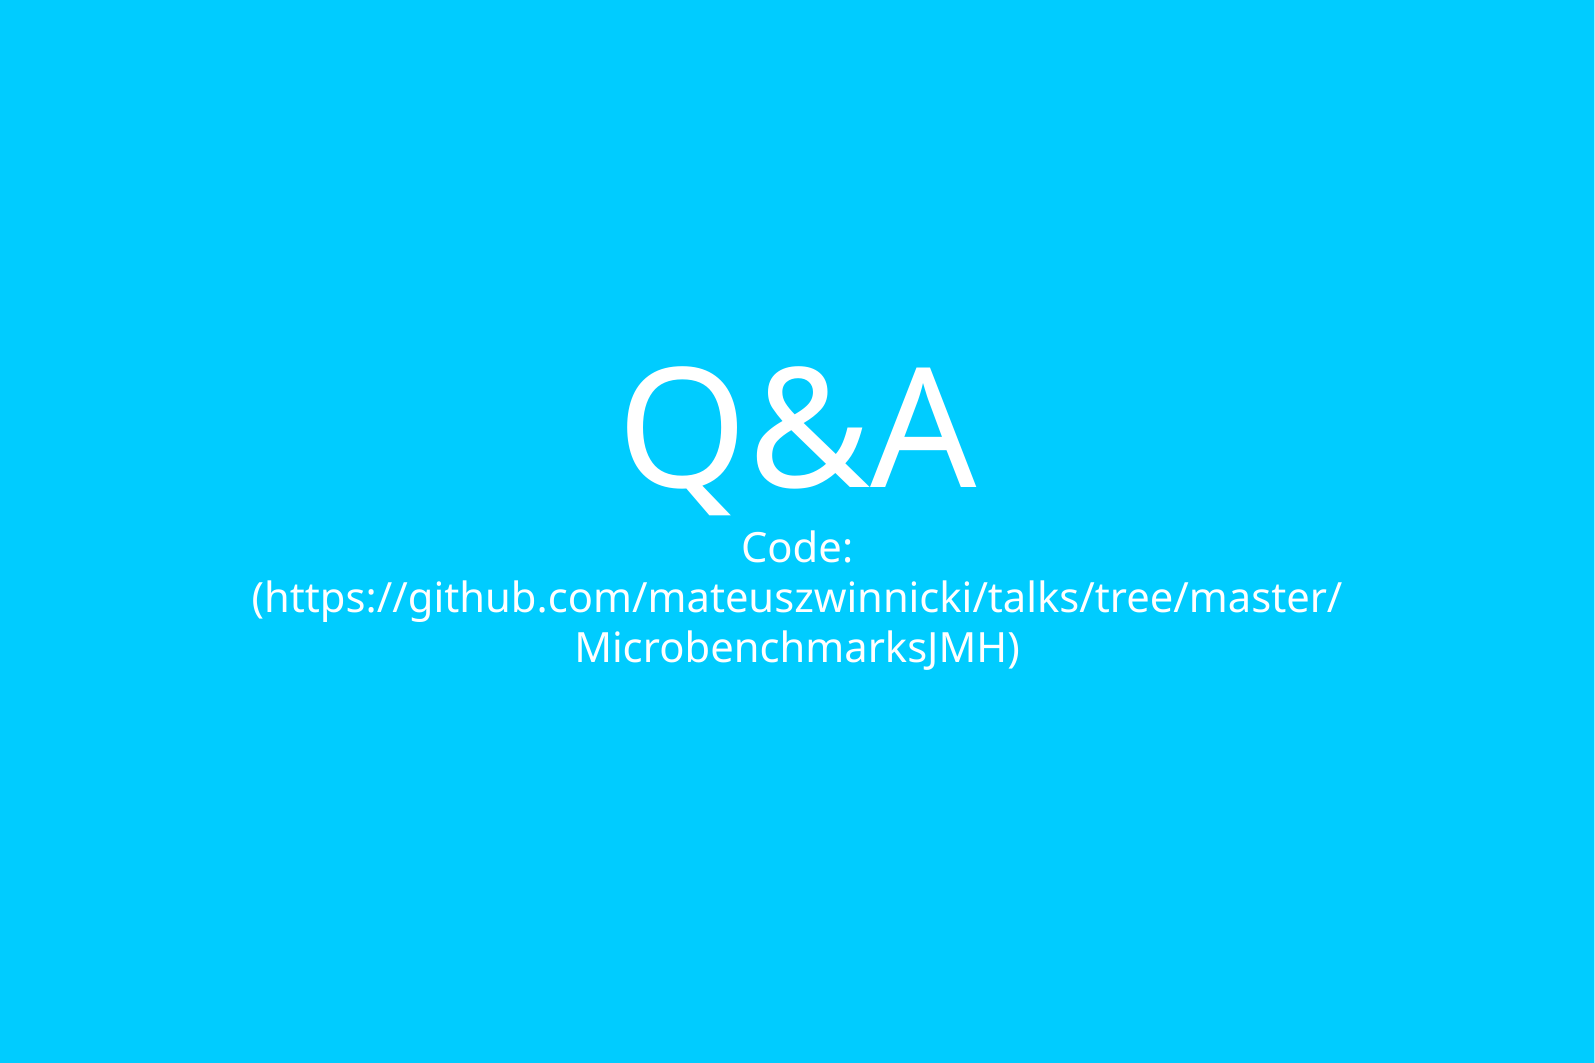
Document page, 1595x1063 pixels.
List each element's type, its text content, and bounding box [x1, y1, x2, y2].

text_box Q&A Code: (https://github.com/mateuszwinnicki/talks/tree/master/MicrobenchmarksJMH) [79, 42, 1515, 951]
